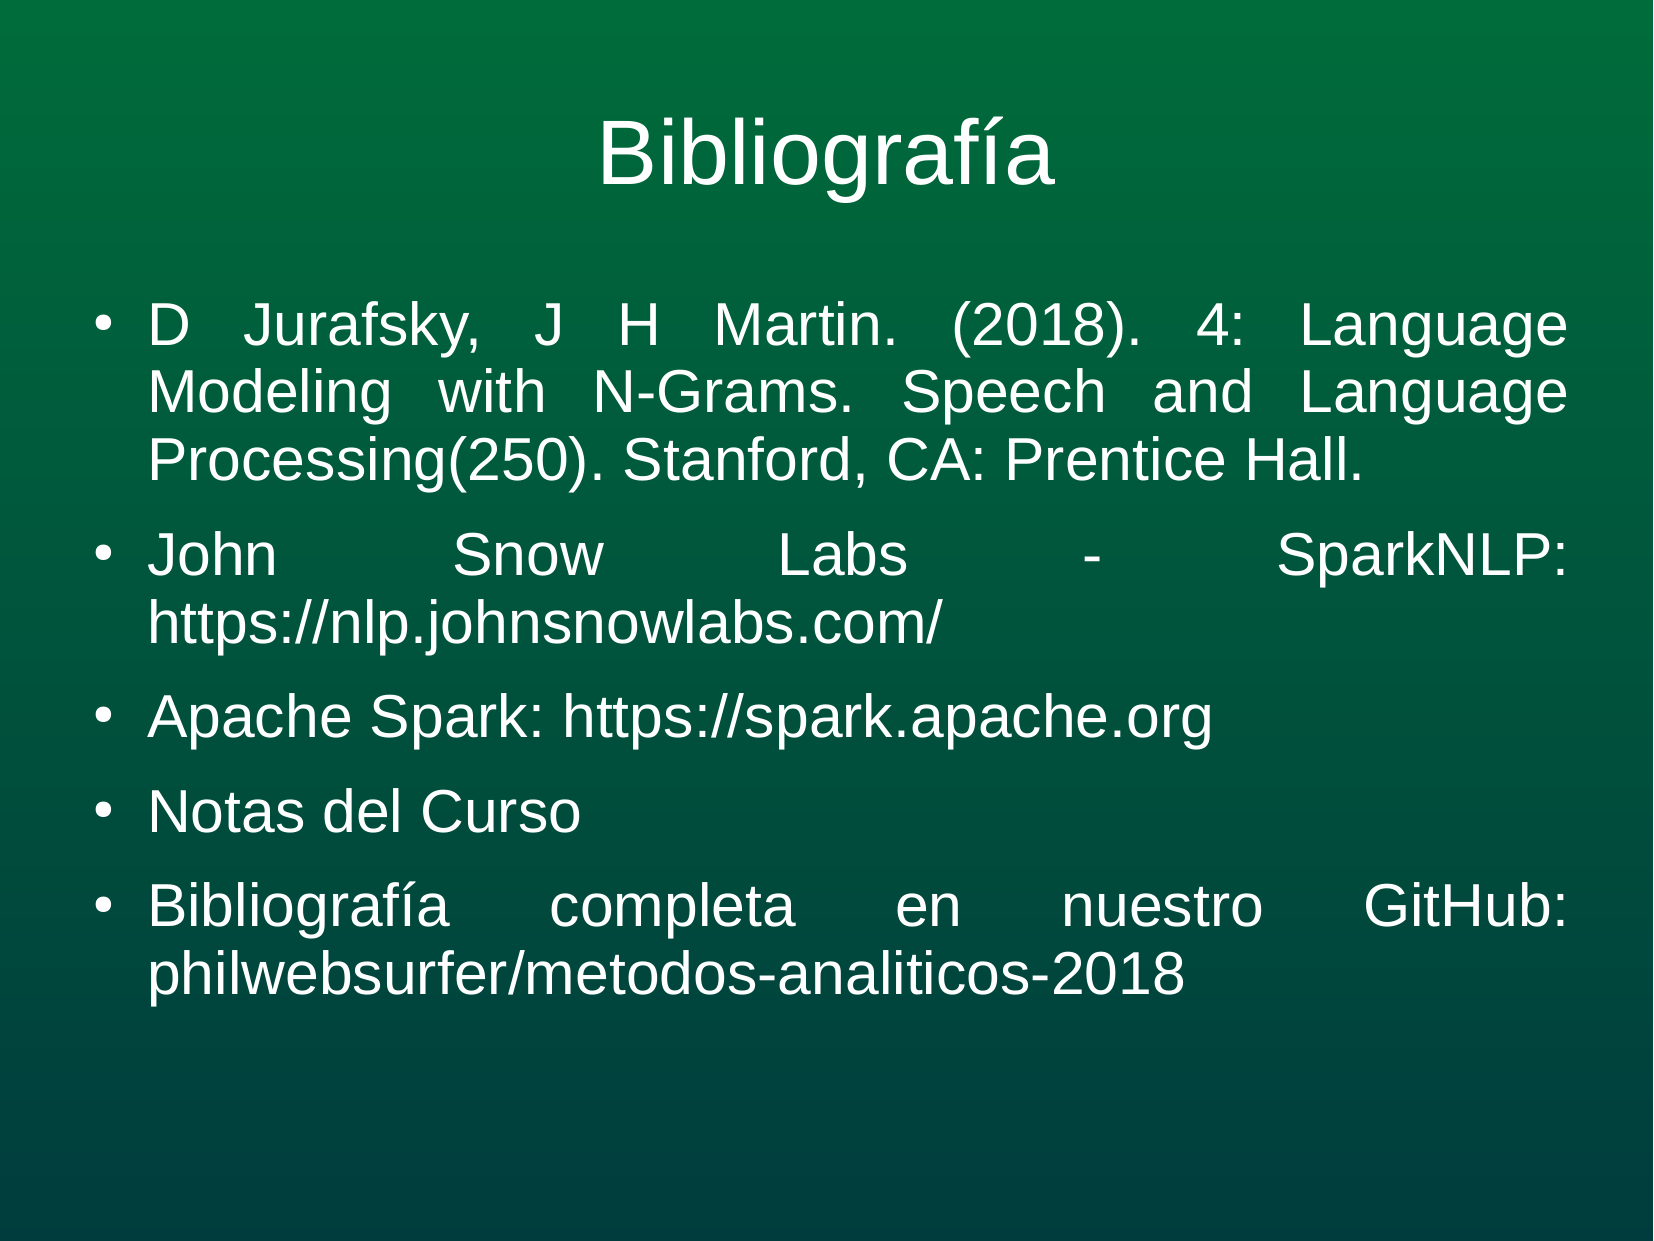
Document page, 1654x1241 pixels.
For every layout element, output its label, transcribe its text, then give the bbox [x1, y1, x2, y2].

list D Jurafsky, J H Martin. (2018). 4: Language Modeling with N-Grams. Speech and Language Processing(250). Stanford, CA: Prentice Hall. John Snow Labs - SparkNLP: https://nlp.johnsnowlabs.com/ Apache Spark: https://spark.apache.org Notas del Curso Bibliografía completa en nuestro GitHub: philwebsurfer/metodos-analiticos-2018 [82, 290, 1571, 1010]
title Bibliografía [82, 49, 1571, 257]
